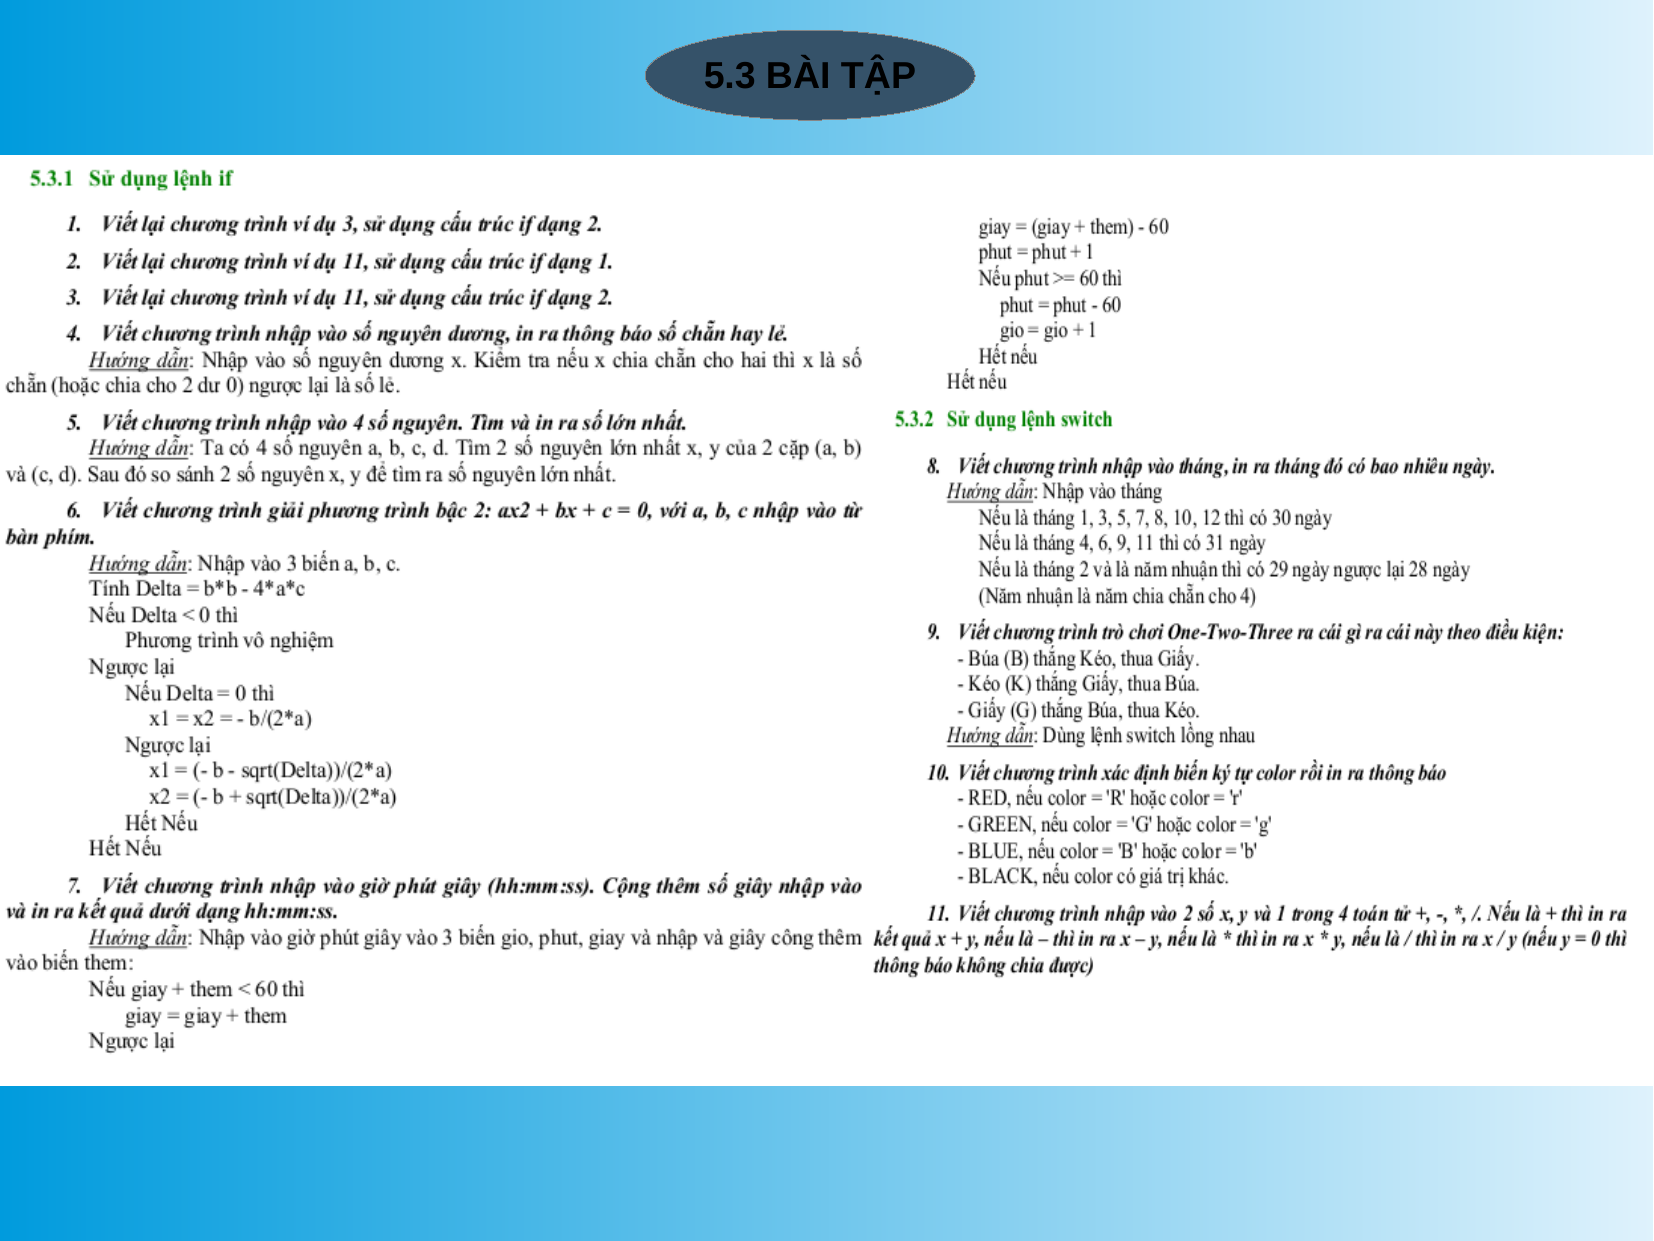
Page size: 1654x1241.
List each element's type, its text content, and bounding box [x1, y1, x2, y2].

text_box 5.3 BÀI TẬP [645, 30, 976, 121]
picture [0, 164, 1636, 1056]
